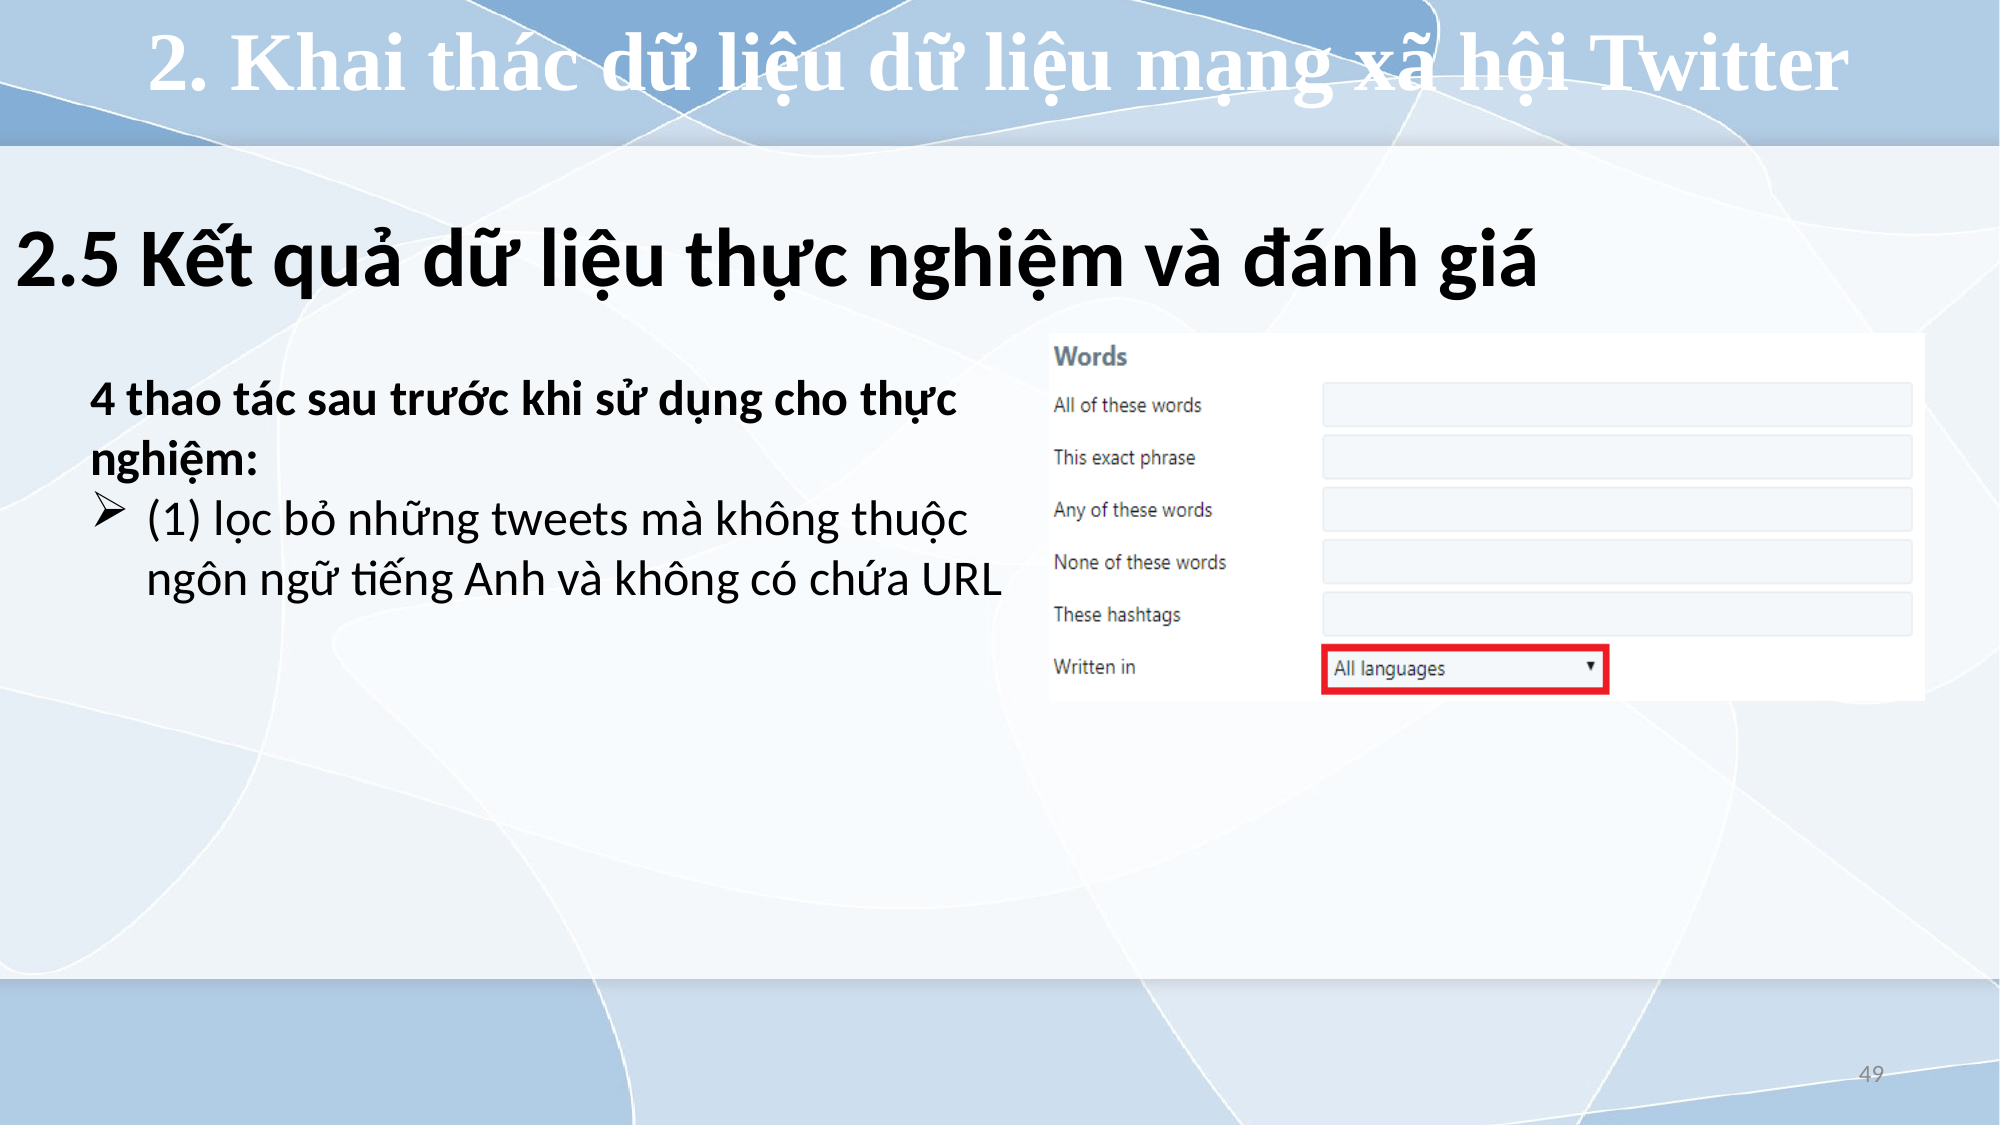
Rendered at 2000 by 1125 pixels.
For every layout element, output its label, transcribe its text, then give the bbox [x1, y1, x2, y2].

title 2.5 Kết quả dữ liệu thực nghiệm và đánh giá [0, 153, 1988, 354]
picture [1049, 333, 1925, 701]
slide_number <number> [1432, 1042, 1900, 1103]
text_box 4 thao tác sau trước khi sử dụng cho thực nghiệm: (1) lọc bỏ những tweets mà không thuộc ngôn ngữ tiếng Anh và không có chứa URL [75, 357, 1049, 673]
text_box 2. Khai thác dữ liệu dữ liệu mạng xã hội Twitter [0, 0, 2000, 115]
